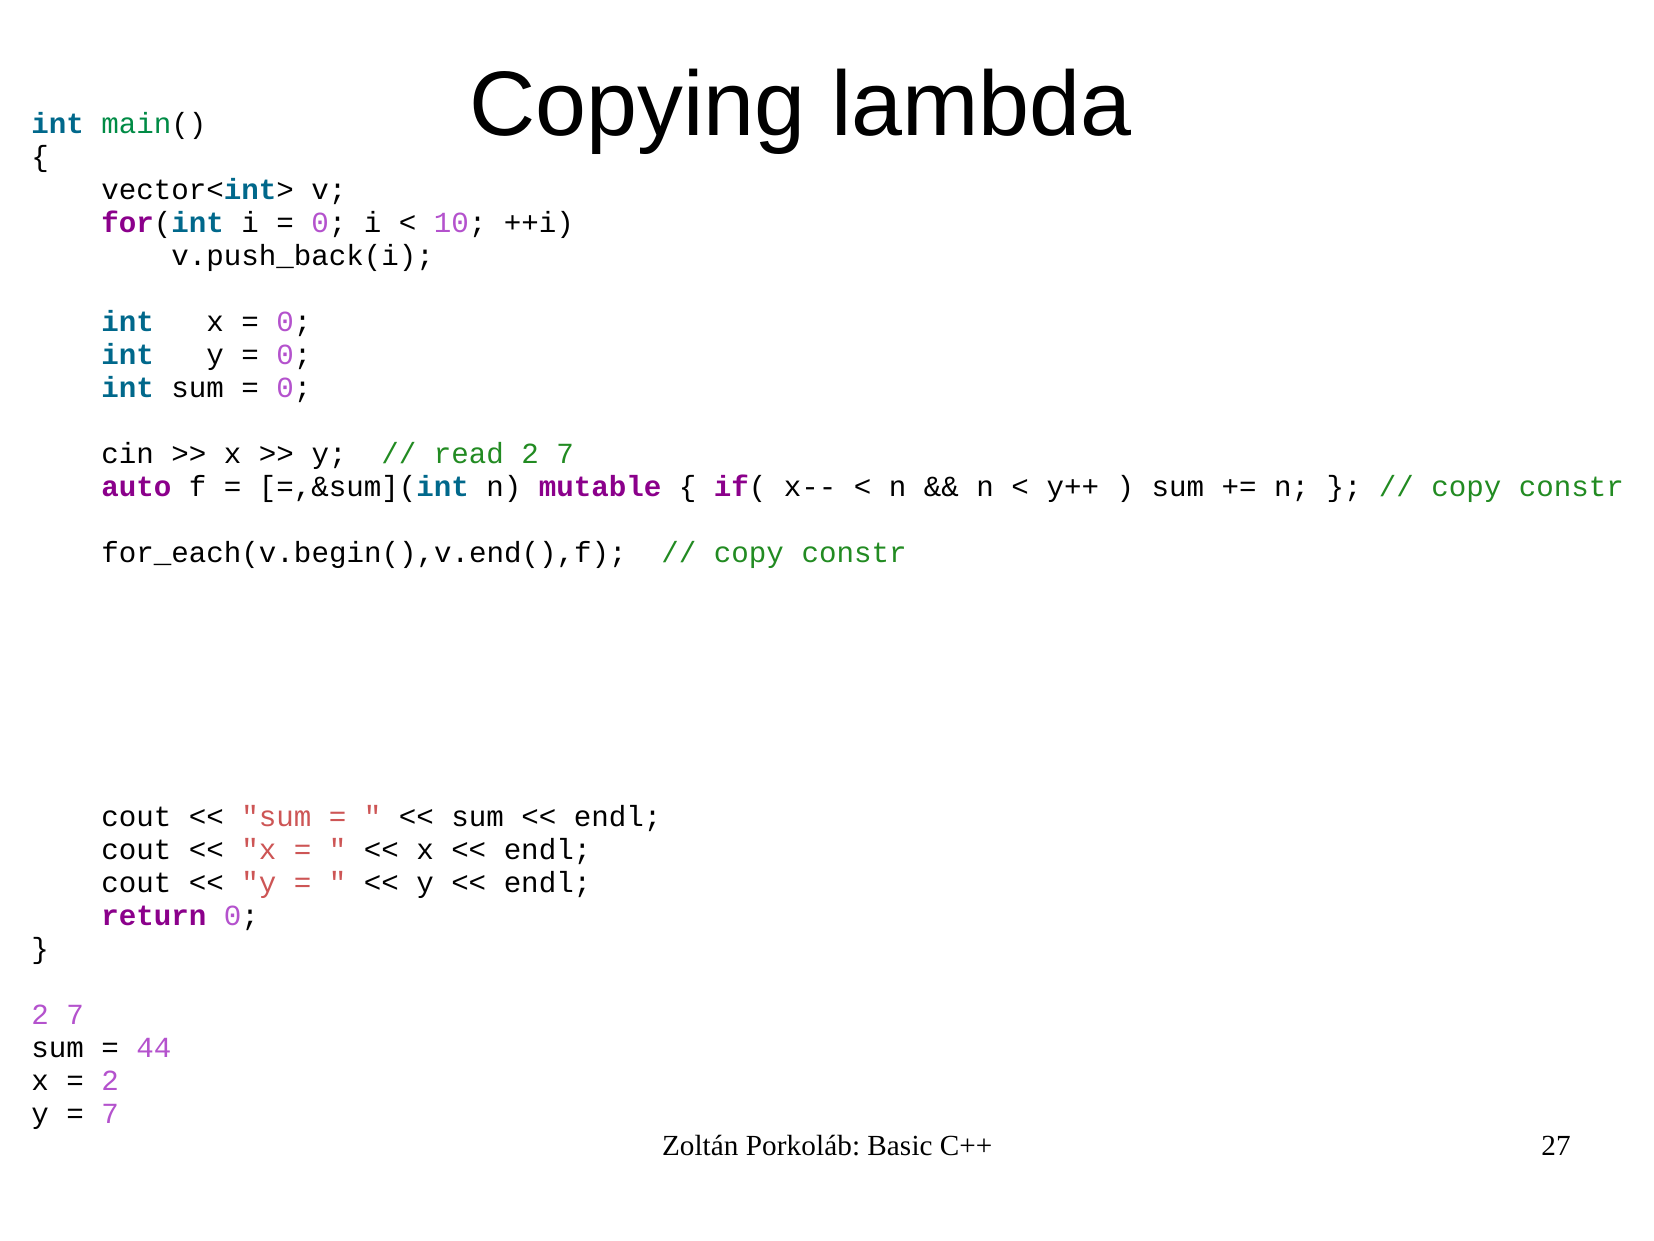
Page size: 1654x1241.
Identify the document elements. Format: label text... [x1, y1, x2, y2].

title Copying lambda [56, 0, 1546, 101]
text_box int main() { vector<int> v; for(int i = 0; i < 10; ++i) v.push_back(i); int x = 0; int y = 0; int sum = 0; cin >> x >> y; // read 2 7 auto f = [=,&sum](int n) mutable { if( x-- < n && n < y++ ) sum += n; }; // copy constr for_each(v.begin(),v.end(),f); // copy constr cout << "sum = " << sum << endl; cout << "x = " << x << endl; cout << "y = " << y << endl; return 0; } 2 7 sum = 44 x = 2 y = 7 [16, 101, 1654, 1141]
